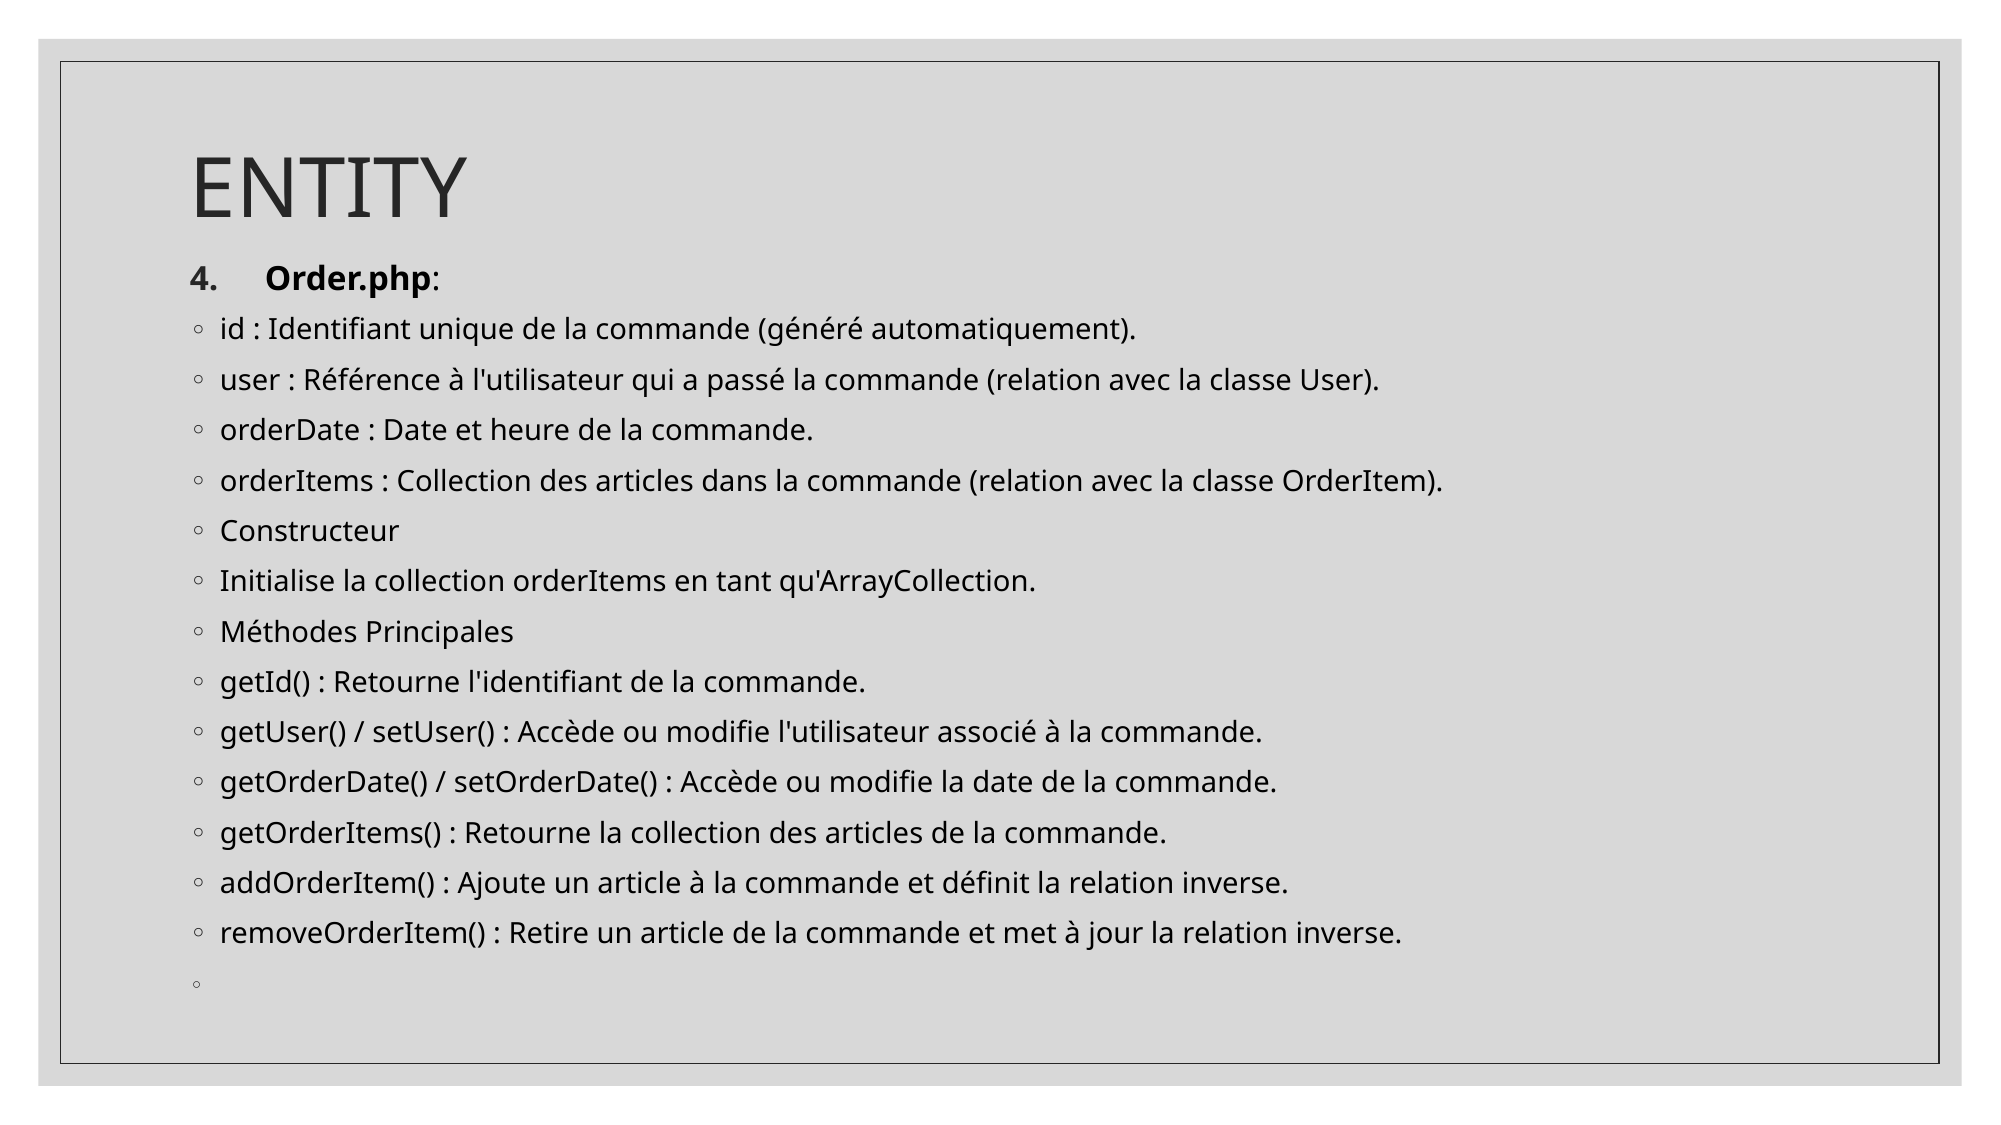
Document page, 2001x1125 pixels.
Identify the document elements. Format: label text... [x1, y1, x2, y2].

title ENTITY [174, 105, 1825, 260]
list Order.php: id : Identifiant unique de la commande (généré automatiquement). user : Référence à l'utilisateur qui a passé la commande (relation avec la classe User). orderDate : Date et heure de la commande. orderItems : Collection des articles dans la commande (relation avec la classe OrderItem). Constructeur Initialise la collection orderItems en tant qu'ArrayCollection. Méthodes Principales getId() : Retourne l'identifiant de la commande. getUser() / setUser() : Accède ou modifie l'utilisateur associé à la commande. getOrderDate() / setOrderDate() : Accède ou modifie la date de la commande. getOrderItems() : Retourne la collection des articles de la commande. addOrderItem() : Ajoute un article à la commande et définit la relation inverse. removeOrderItem() : Retire un article de la commande et met à jour la relation inverse. [174, 260, 1825, 977]
